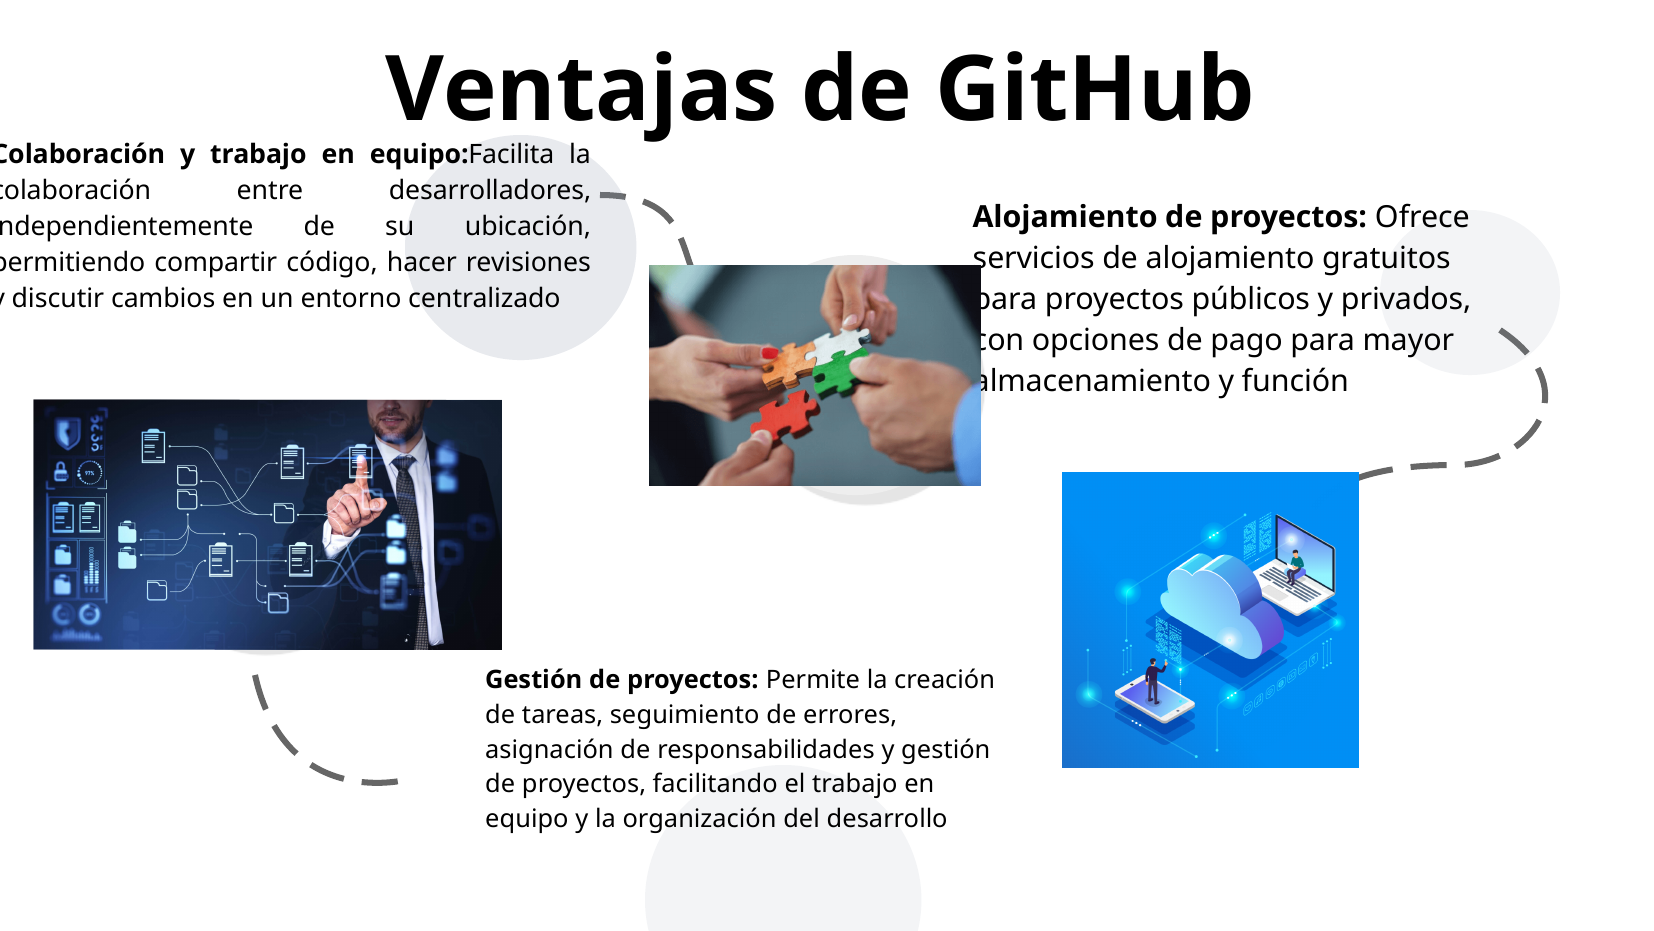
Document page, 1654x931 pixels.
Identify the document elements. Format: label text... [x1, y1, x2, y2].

title Ventajas de GitHub [76, 23, 1565, 148]
text_box [591, 158, 637, 337]
picture [649, 265, 981, 486]
list Alojamiento de proyectos: Ofrece servicios de alojamiento gratuitos para proyectos públicos y privados, con opciones de pago para mayor almacenamiento y función [915, 194, 1477, 414]
list Colaboración y trabajo en equipo:Facilita la colaboración entre desarrolladores, independientemente de su ubicación, permitiendo compartir código, hacer revisiones y discutir cambios en un entorno centralizado [0, 135, 591, 354]
text_box [483, 354, 559, 361]
picture [1062, 472, 1359, 768]
list Gestión de proyectos: Permite la creación de tareas, seguimiento de errores, asignación de responsabilidades y gestión de proyectos, facilitando el trabajo en equipo y la organización del desarrollo [437, 661, 999, 880]
picture [33, 399, 502, 650]
